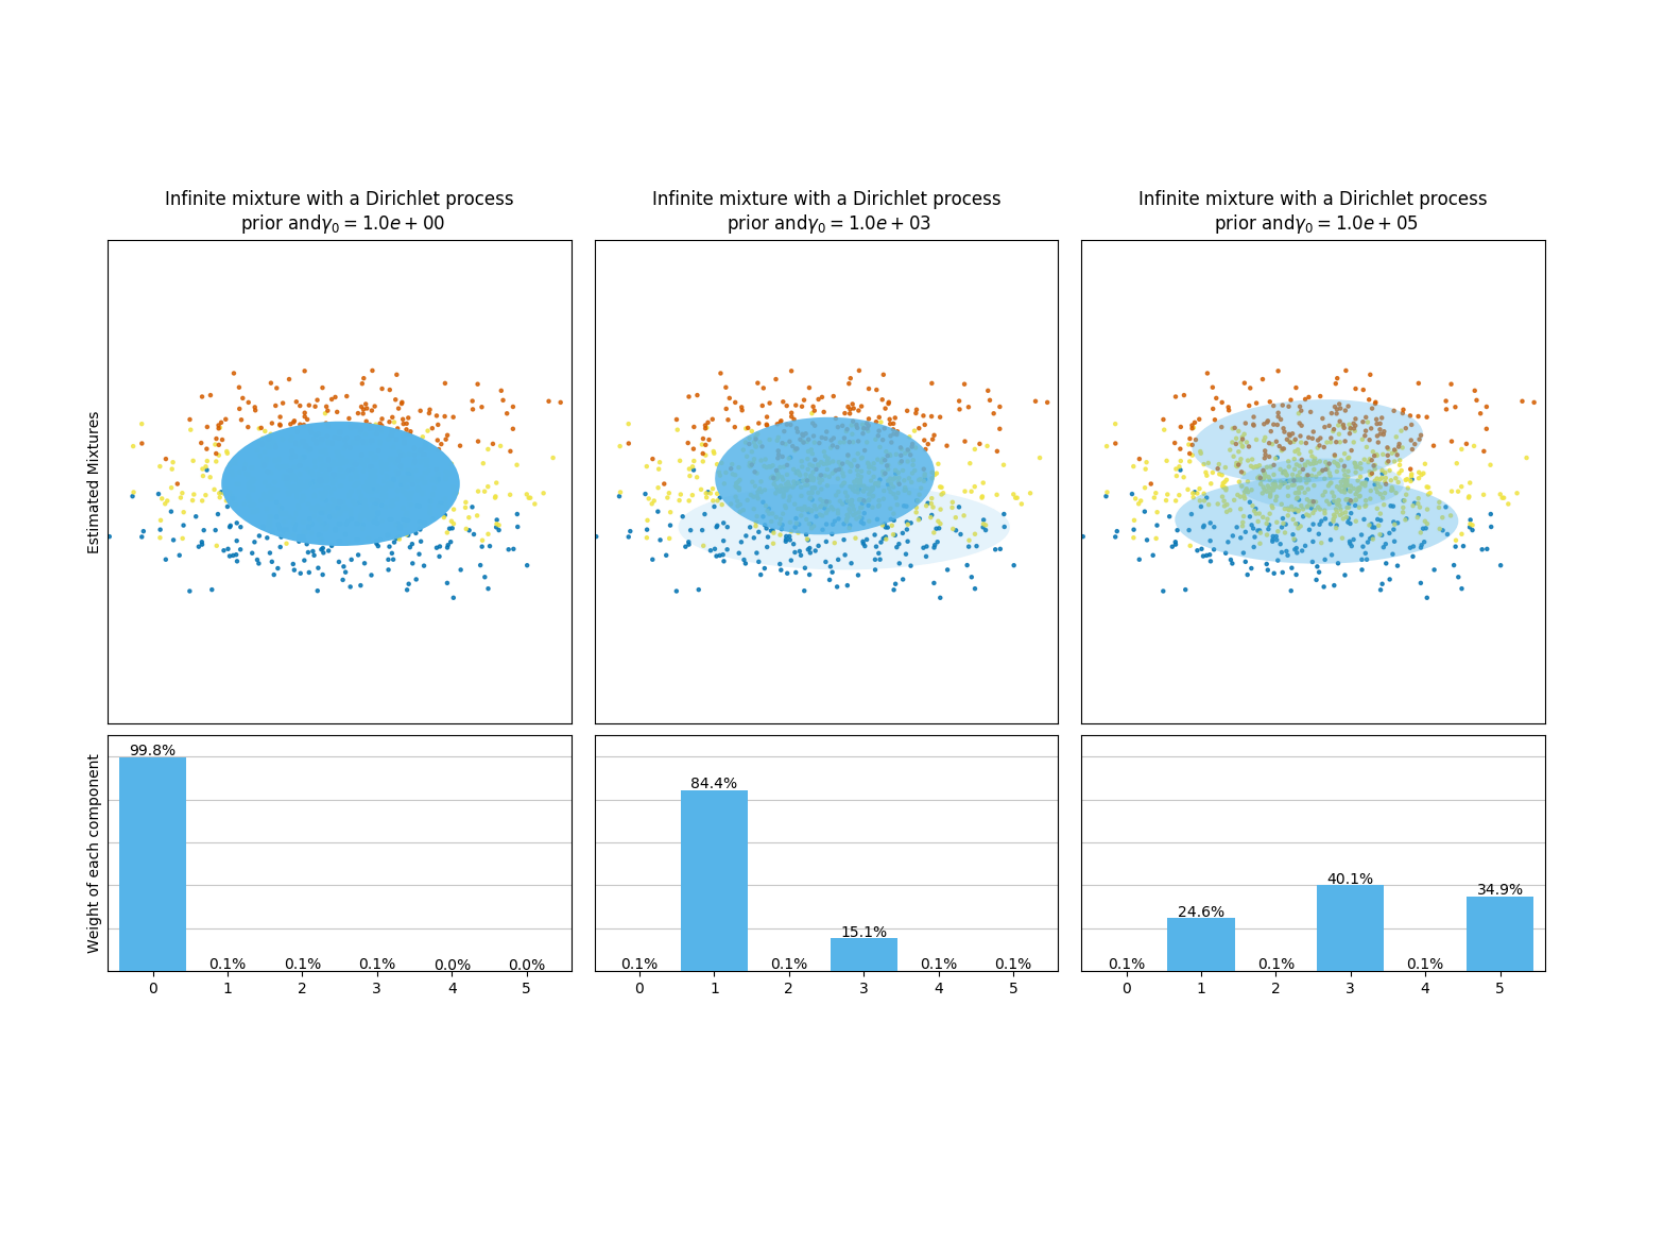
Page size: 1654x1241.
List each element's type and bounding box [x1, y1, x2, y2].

picture [63, 155, 1561, 1006]
